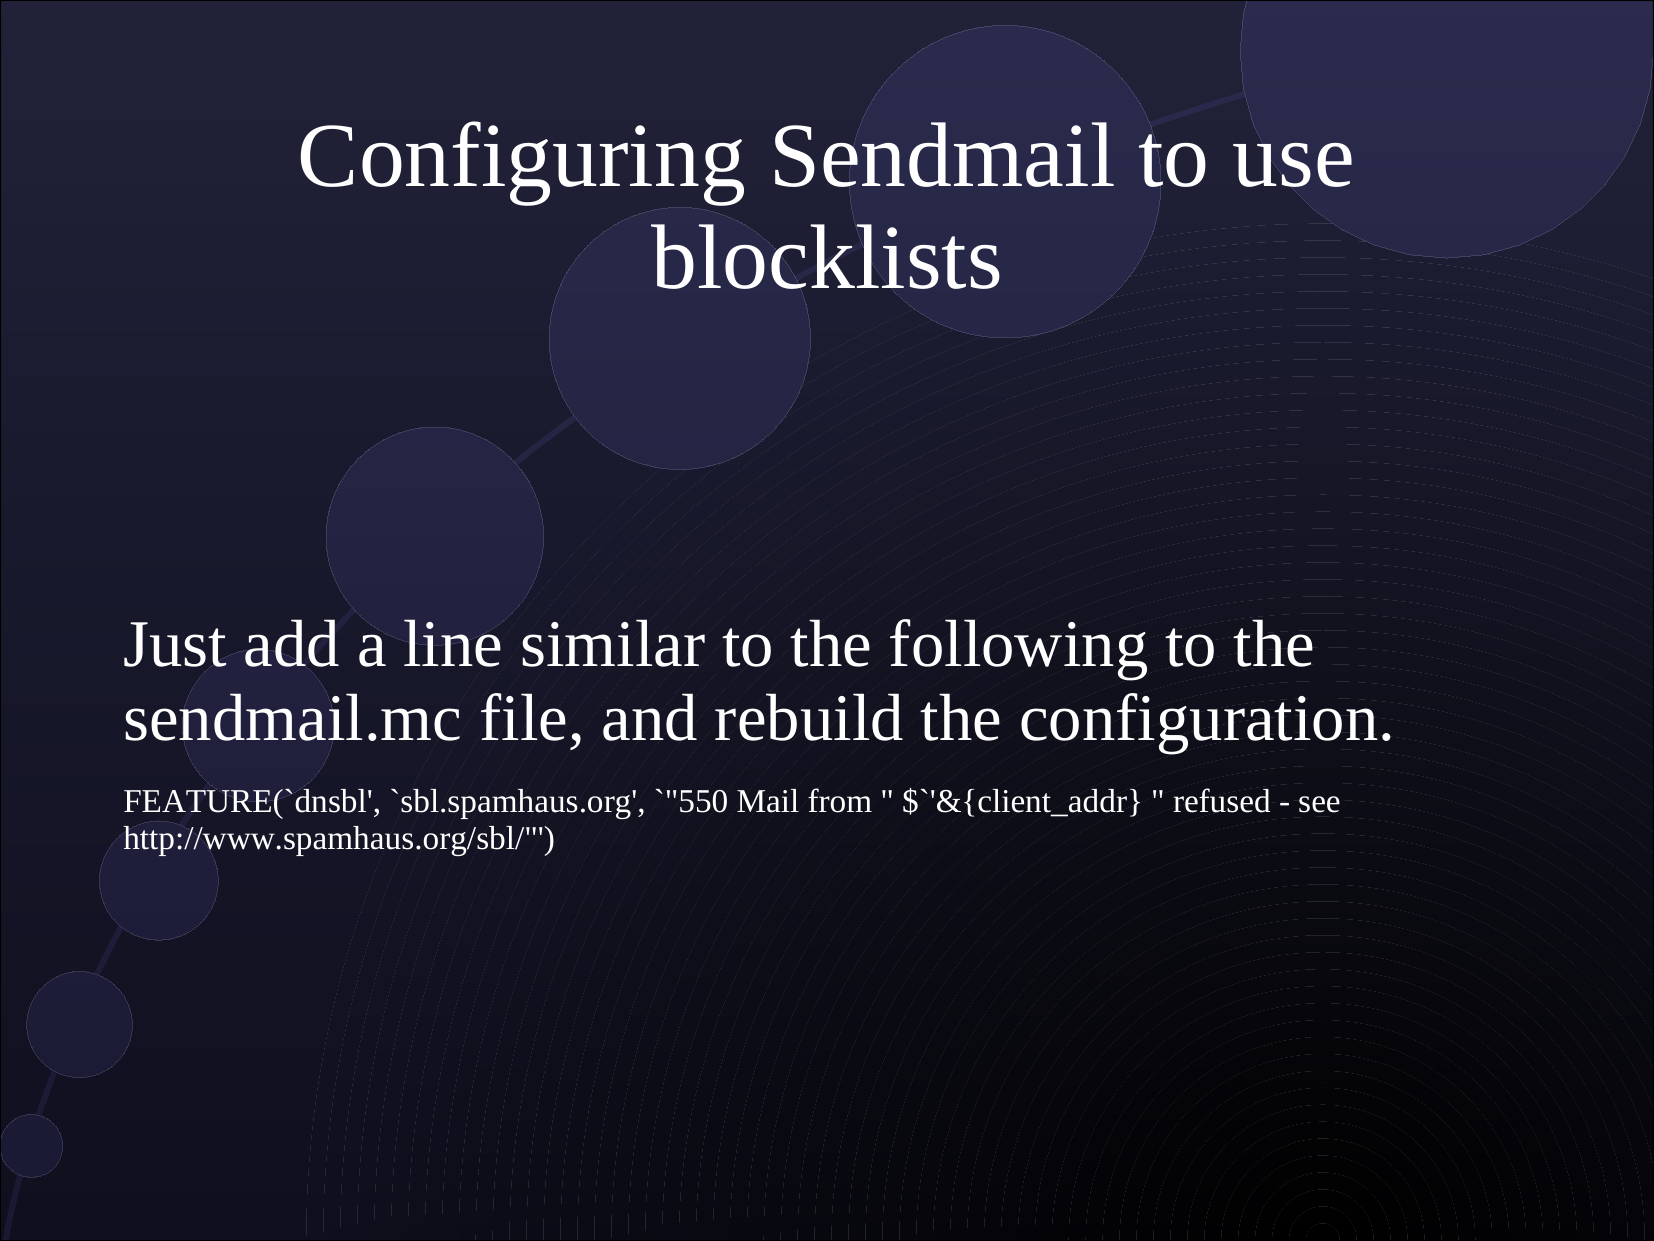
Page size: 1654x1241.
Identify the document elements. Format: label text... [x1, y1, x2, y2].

title Configuring Sendmail to use blocklists [121, 95, 1534, 318]
subtitle Just add a line similar to the following to the sendmail.mc file, and rebuild the configuration. FEATURE(`dnsbl', `sbl.spamhaus.org', `"550 Mail from " $`'&{client_addr} " refused - see http://www.spamhaus.org/sbl/"') [123, 340, 1536, 1123]
